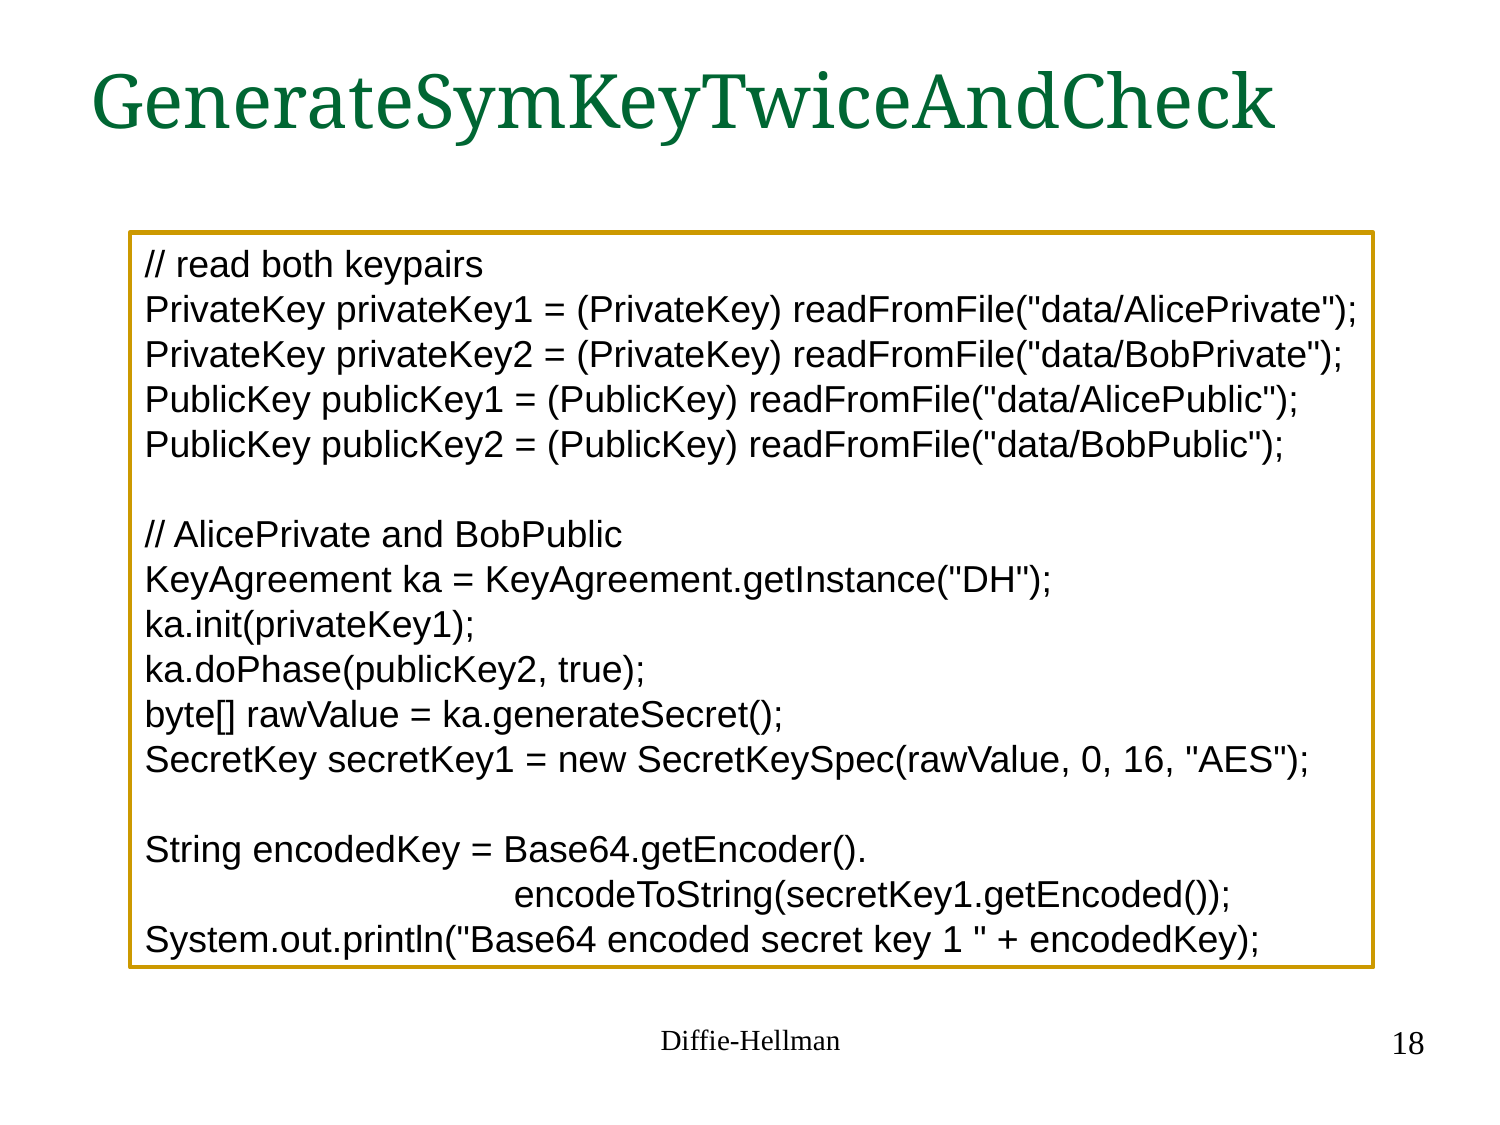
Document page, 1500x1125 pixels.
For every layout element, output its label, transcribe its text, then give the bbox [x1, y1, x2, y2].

text_box // read both keypairs PrivateKey privateKey1 = (PrivateKey) readFromFile("data/AlicePrivate"); PrivateKey privateKey2 = (PrivateKey) readFromFile("data/BobPrivate"); PublicKey publicKey1 = (PublicKey) readFromFile("data/AlicePublic"); PublicKey publicKey2 = (PublicKey) readFromFile("data/BobPublic"); // AlicePrivate and BobPublic KeyAgreement ka = KeyAgreement.getInstance("DH"); ka.init(privateKey1); ka.doPhase(publicKey2, true); byte[] rawValue = ka.generateSecret(); SecretKey secretKey1 = new SecretKeySpec(rawValue, 0, 16, "AES"); String encodedKey = Base64.getEncoder(). encodeToString(secretKey1.getEncoded()); System.out.println("Base64 encoded secret key 1 " + encodedKey); [129, 232, 1374, 968]
title GenerateSymKeyTwiceAndCheck [75, 45, 1425, 233]
